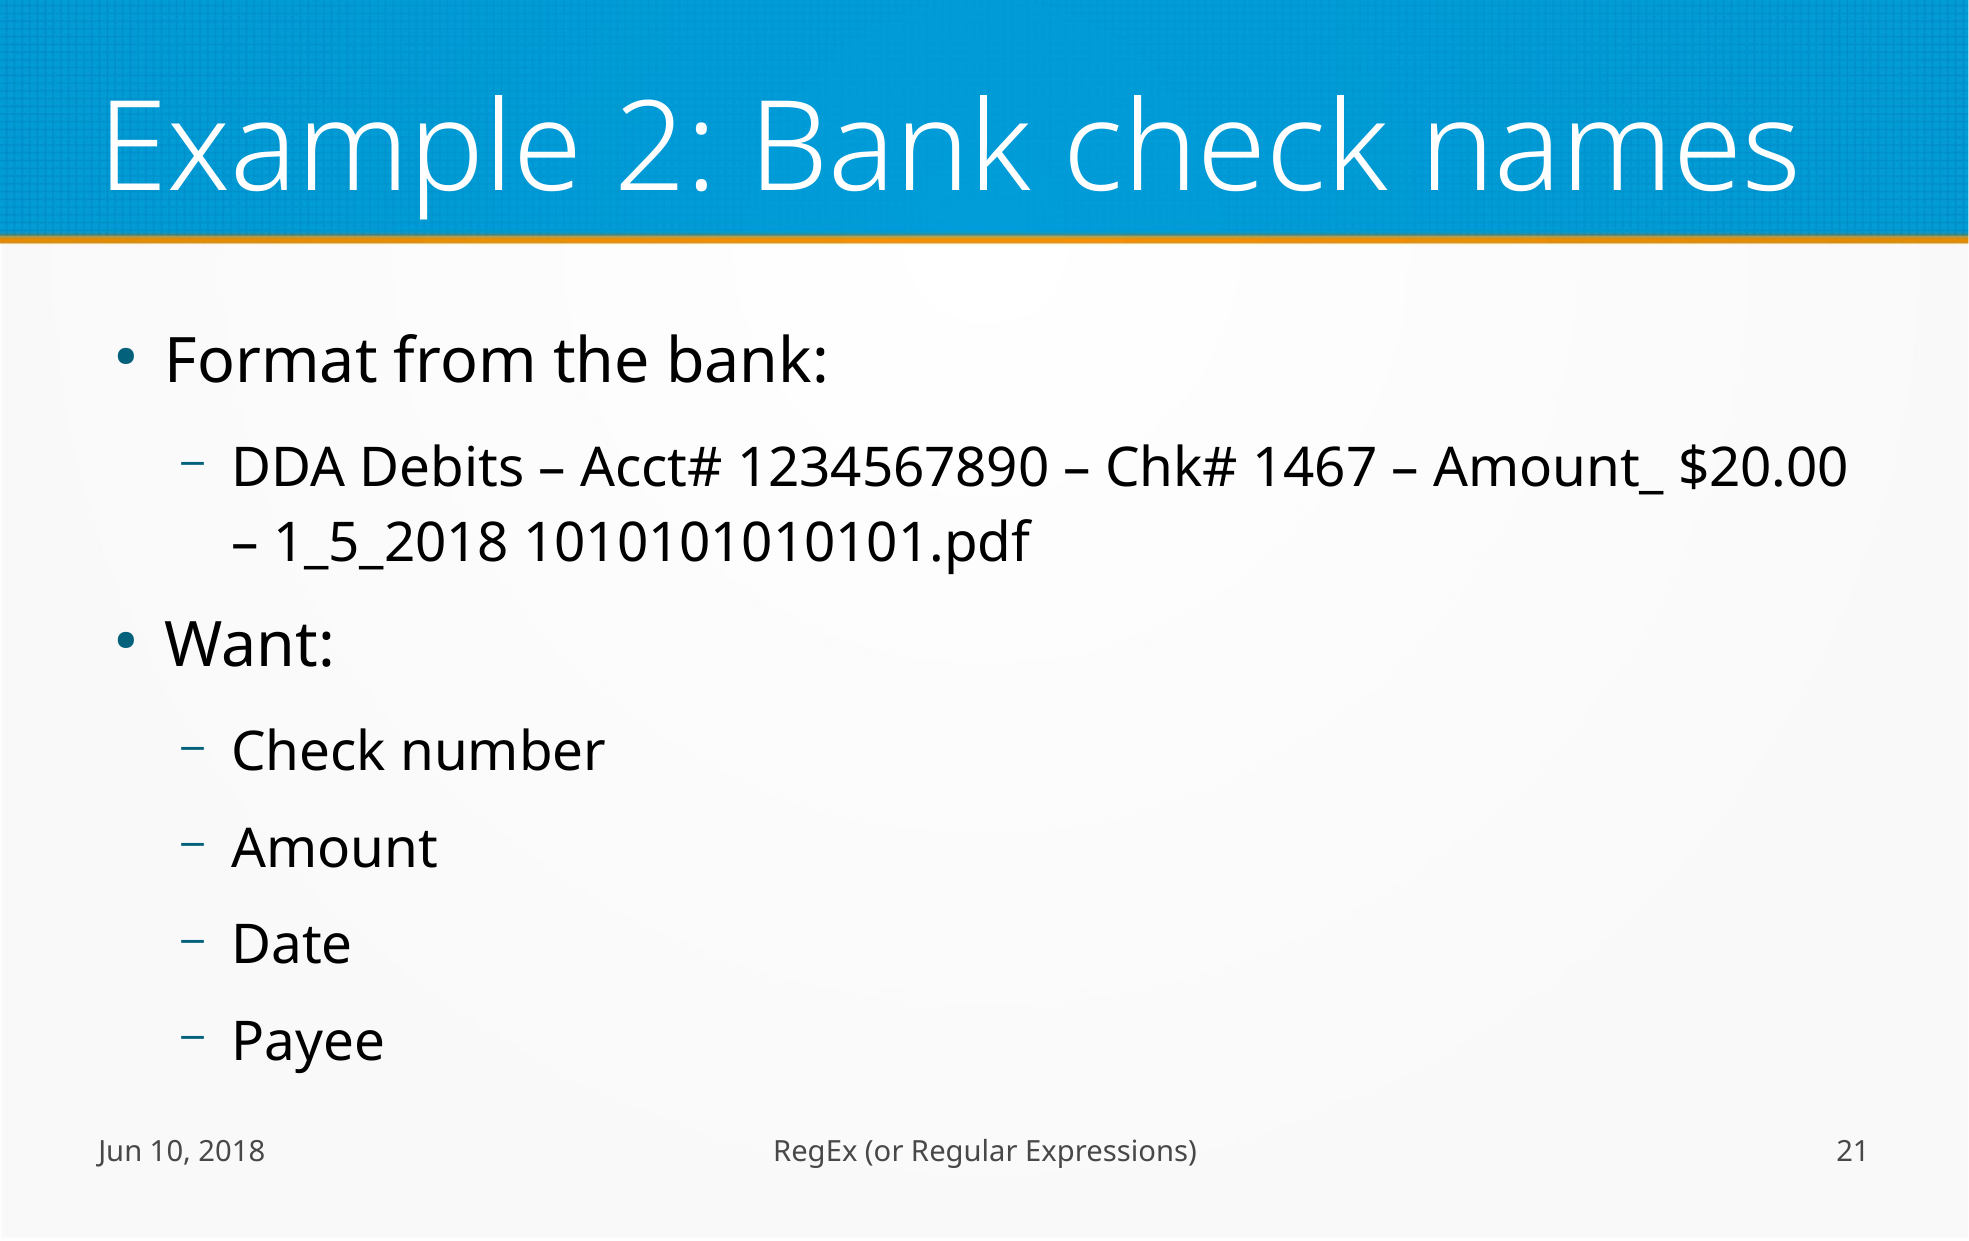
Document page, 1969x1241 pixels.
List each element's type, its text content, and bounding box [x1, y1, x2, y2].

picture [0, 233, 1969, 1241]
list Format from the bank: DDA Debits – Acct# 1234567890 – Chk# 1467 – Amount_ $20.00 – 1_5_2018 1010101010101.pdf Want: Check number Amount Date Payee [98, 315, 1861, 1081]
title Example 2: Bank check names [98, 19, 1870, 227]
